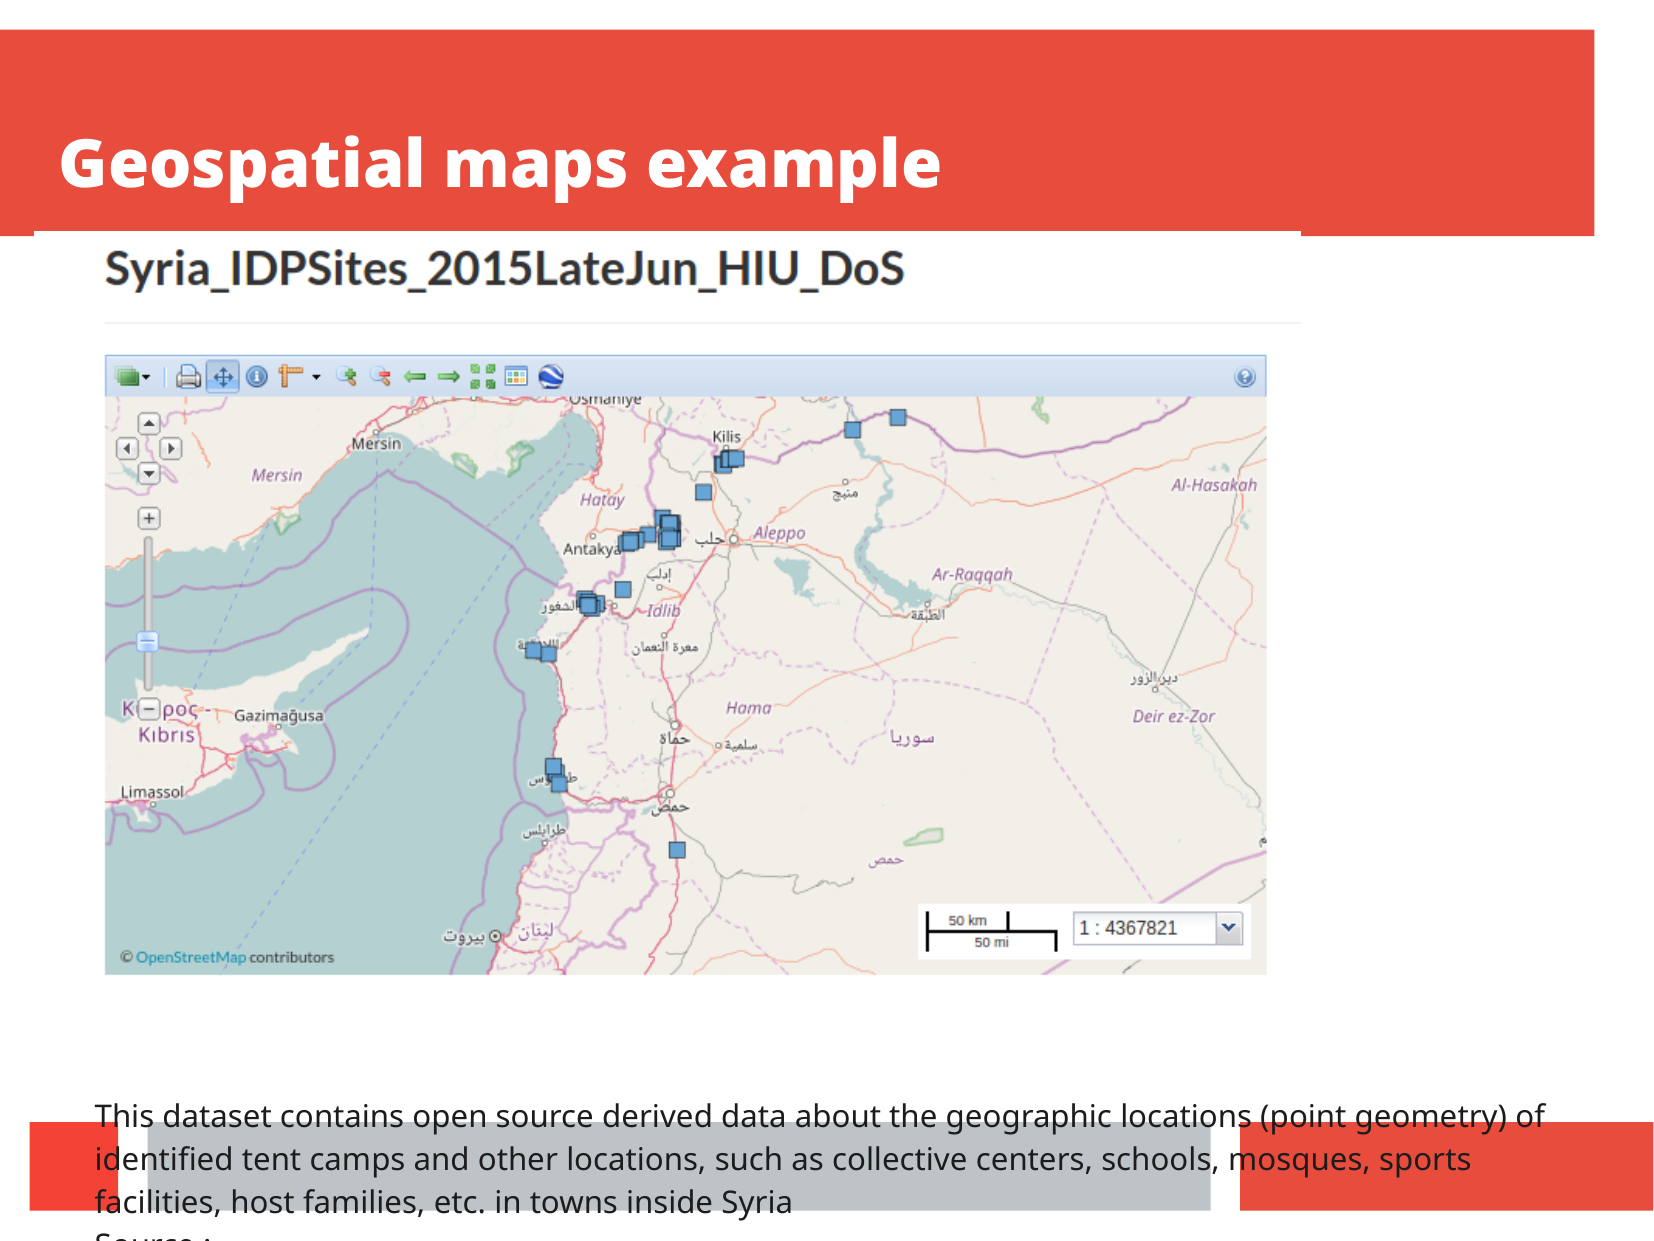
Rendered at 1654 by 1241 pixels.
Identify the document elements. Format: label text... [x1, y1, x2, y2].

picture [34, 231, 1301, 1000]
subtitle This dataset contains open source derived data about the geographic locations (point geometry) of identified tent camps and other locations, such as collective centers, schools, mosques, sports facilities, host families, etc. in towns inside Syria Source : http://geonode.state.gov/layers/geonode%3ASyria_IDPSites_2015LateJun_HIU_DoS#abstract-more [59, 324, 1565, 1093]
title Geospatial maps example [59, 59, 1595, 207]
